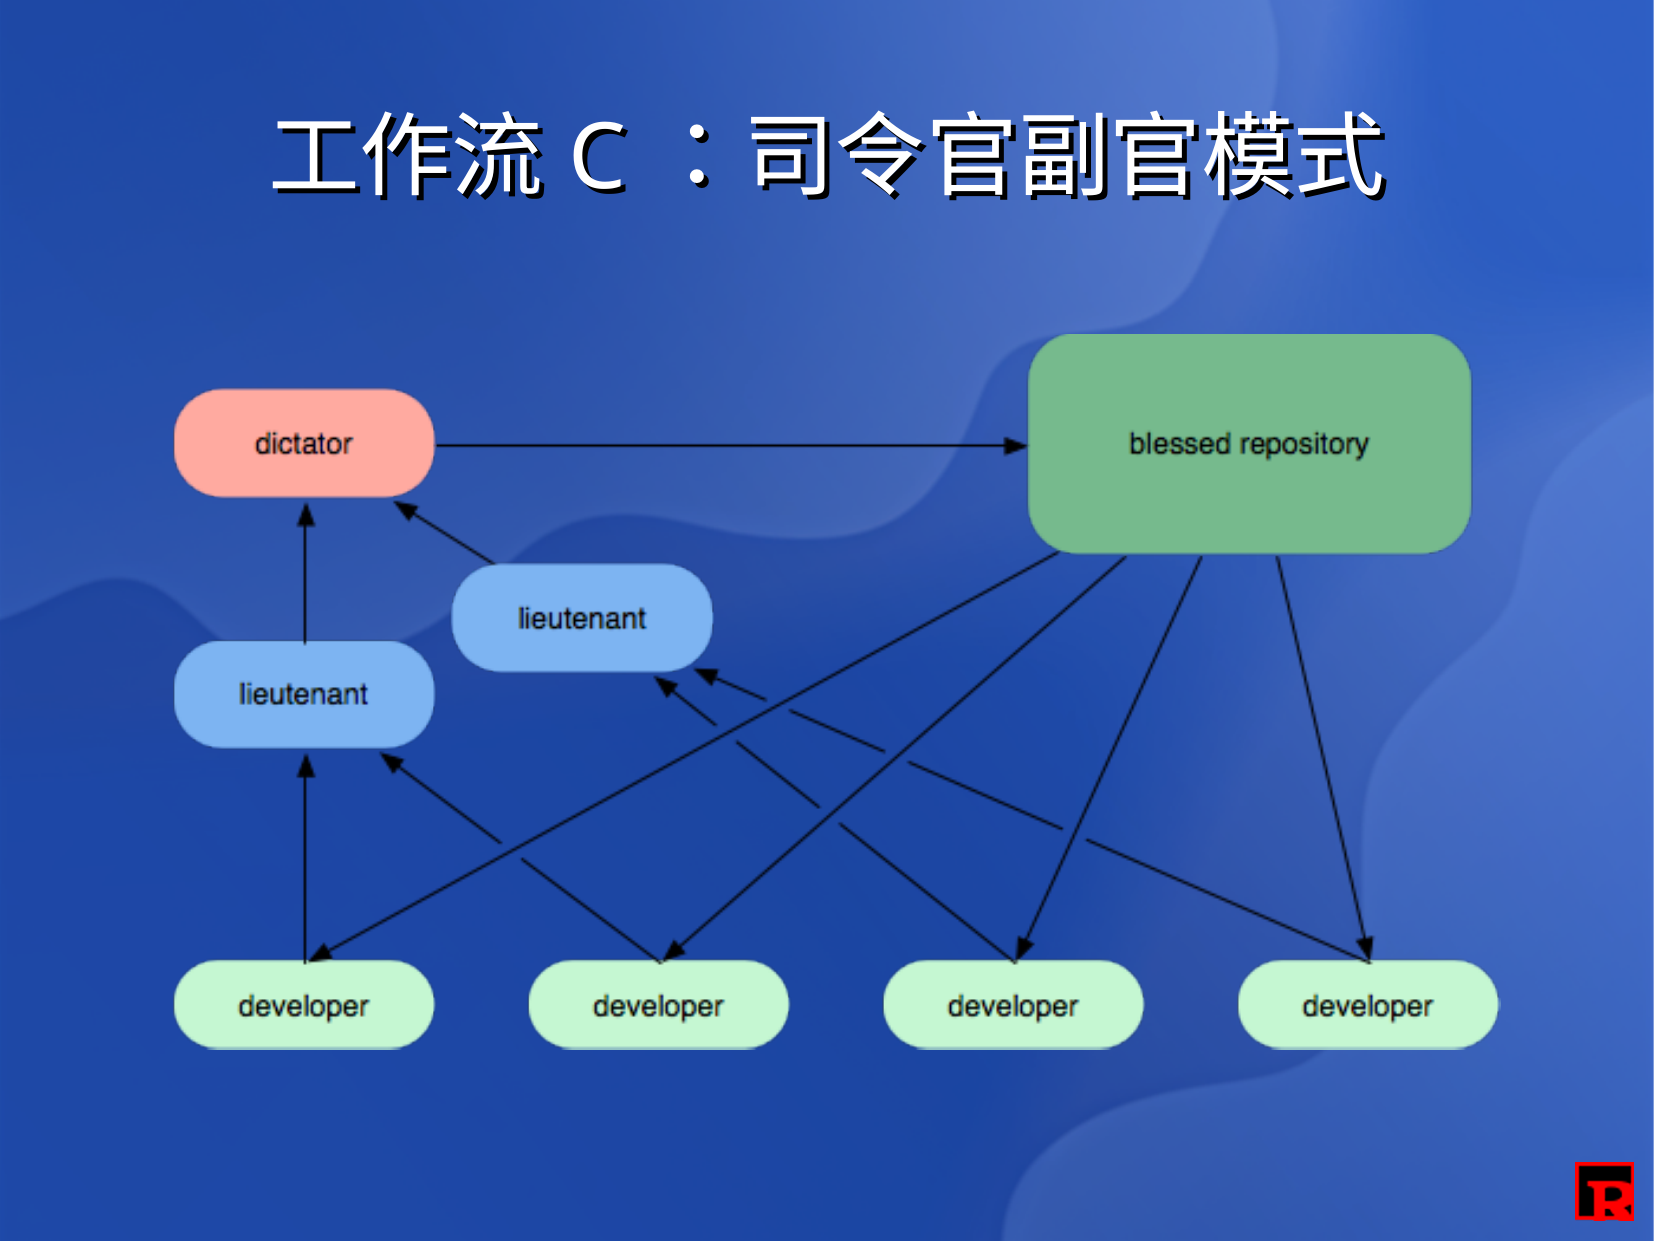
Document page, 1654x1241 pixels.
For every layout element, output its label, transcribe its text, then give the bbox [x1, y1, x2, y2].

title 工作流C：司令官副官模式 [82, 49, 1571, 257]
picture [0, 0, 1654, 1241]
